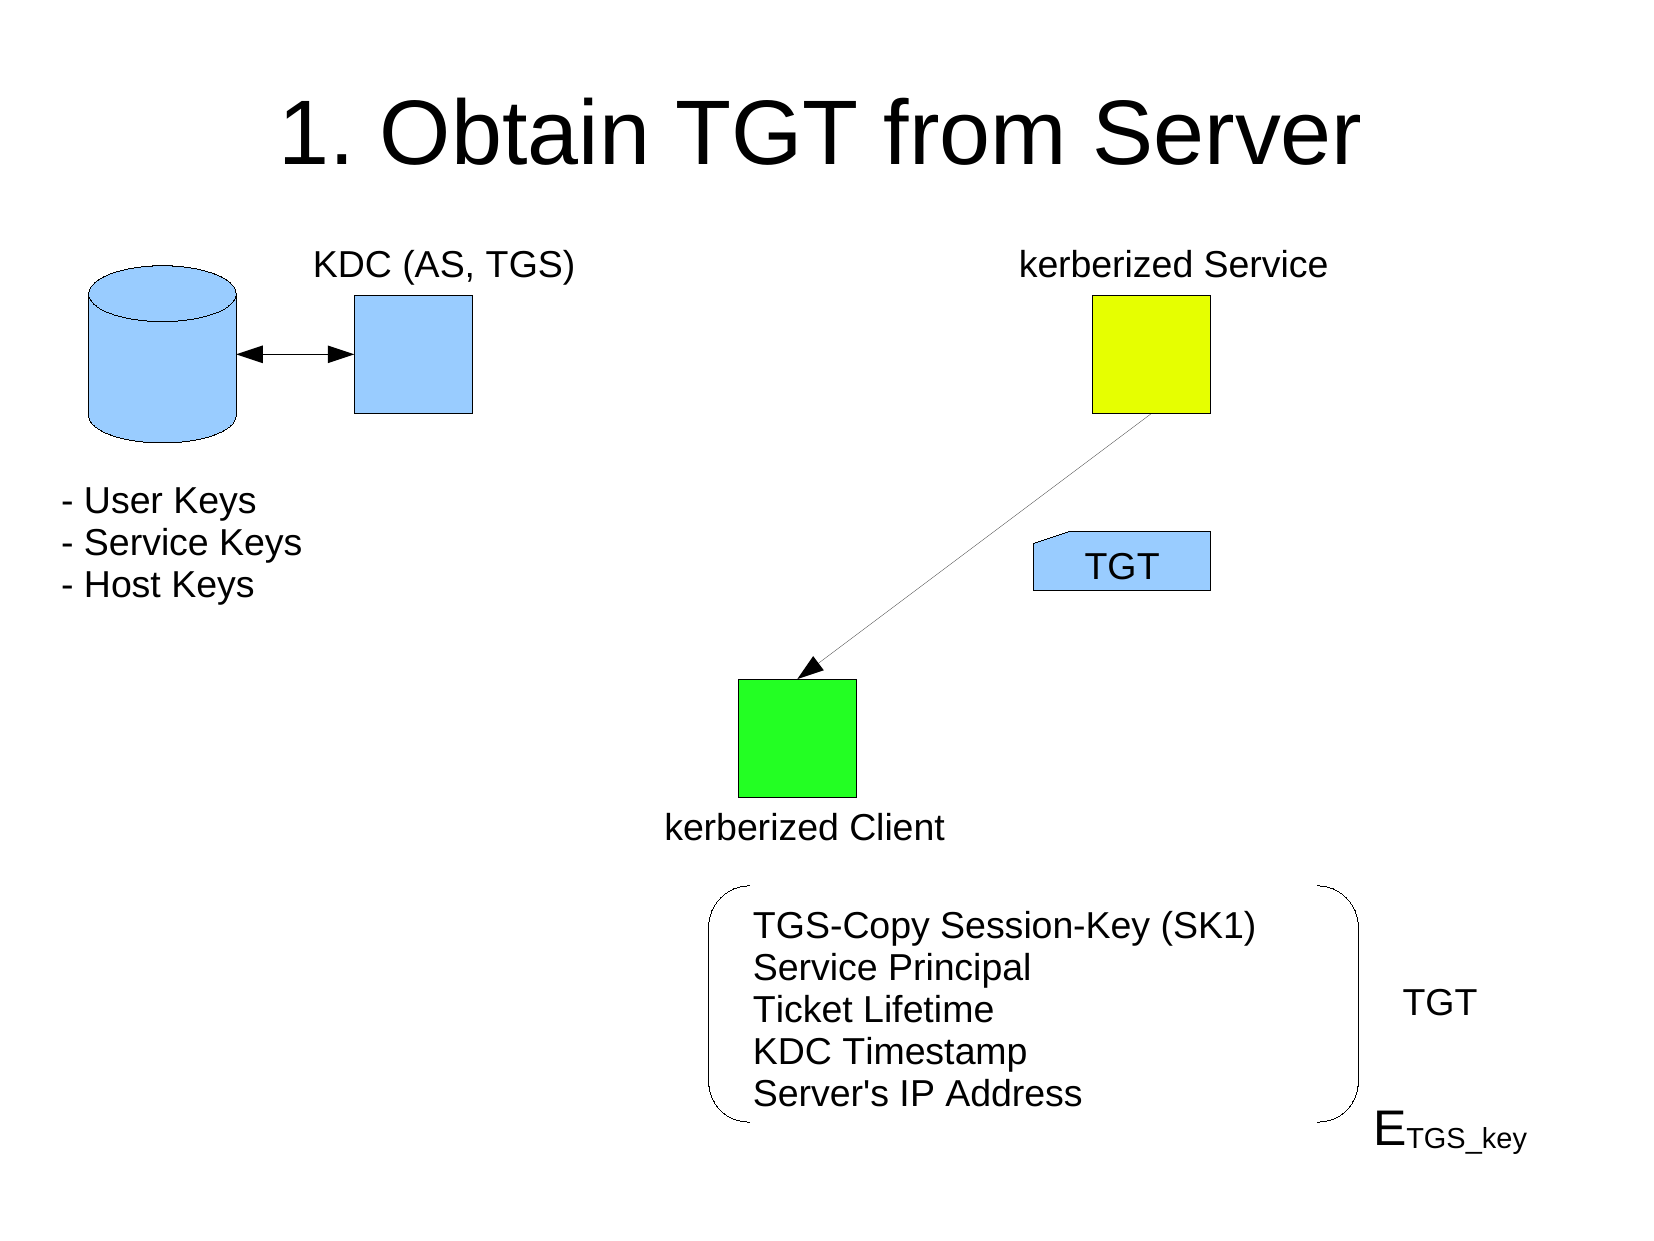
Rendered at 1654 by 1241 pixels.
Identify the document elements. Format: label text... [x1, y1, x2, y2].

text_box kerberized Client [649, 799, 1004, 857]
text_box [1092, 295, 1211, 414]
text_box ETGS_key [1358, 1092, 1595, 1182]
text_box TGS-Copy Session-Key (SK1) Service Principal Ticket Lifetime KDC Timestamp Server's IP Address [738, 897, 1388, 1123]
title 1. Obtain TGT from Server [76, 29, 1565, 237]
text_box [354, 295, 473, 414]
text_box [88, 265, 237, 443]
text_box - User Keys - Service Keys - Host Keys [46, 472, 314, 614]
text_box TGT [1387, 974, 1506, 1032]
text_box kerberized Service [1003, 236, 1359, 294]
text_box KDC (AS, TGS) [298, 236, 586, 294]
text_box TGT [1033, 531, 1211, 591]
text_box [738, 679, 857, 798]
